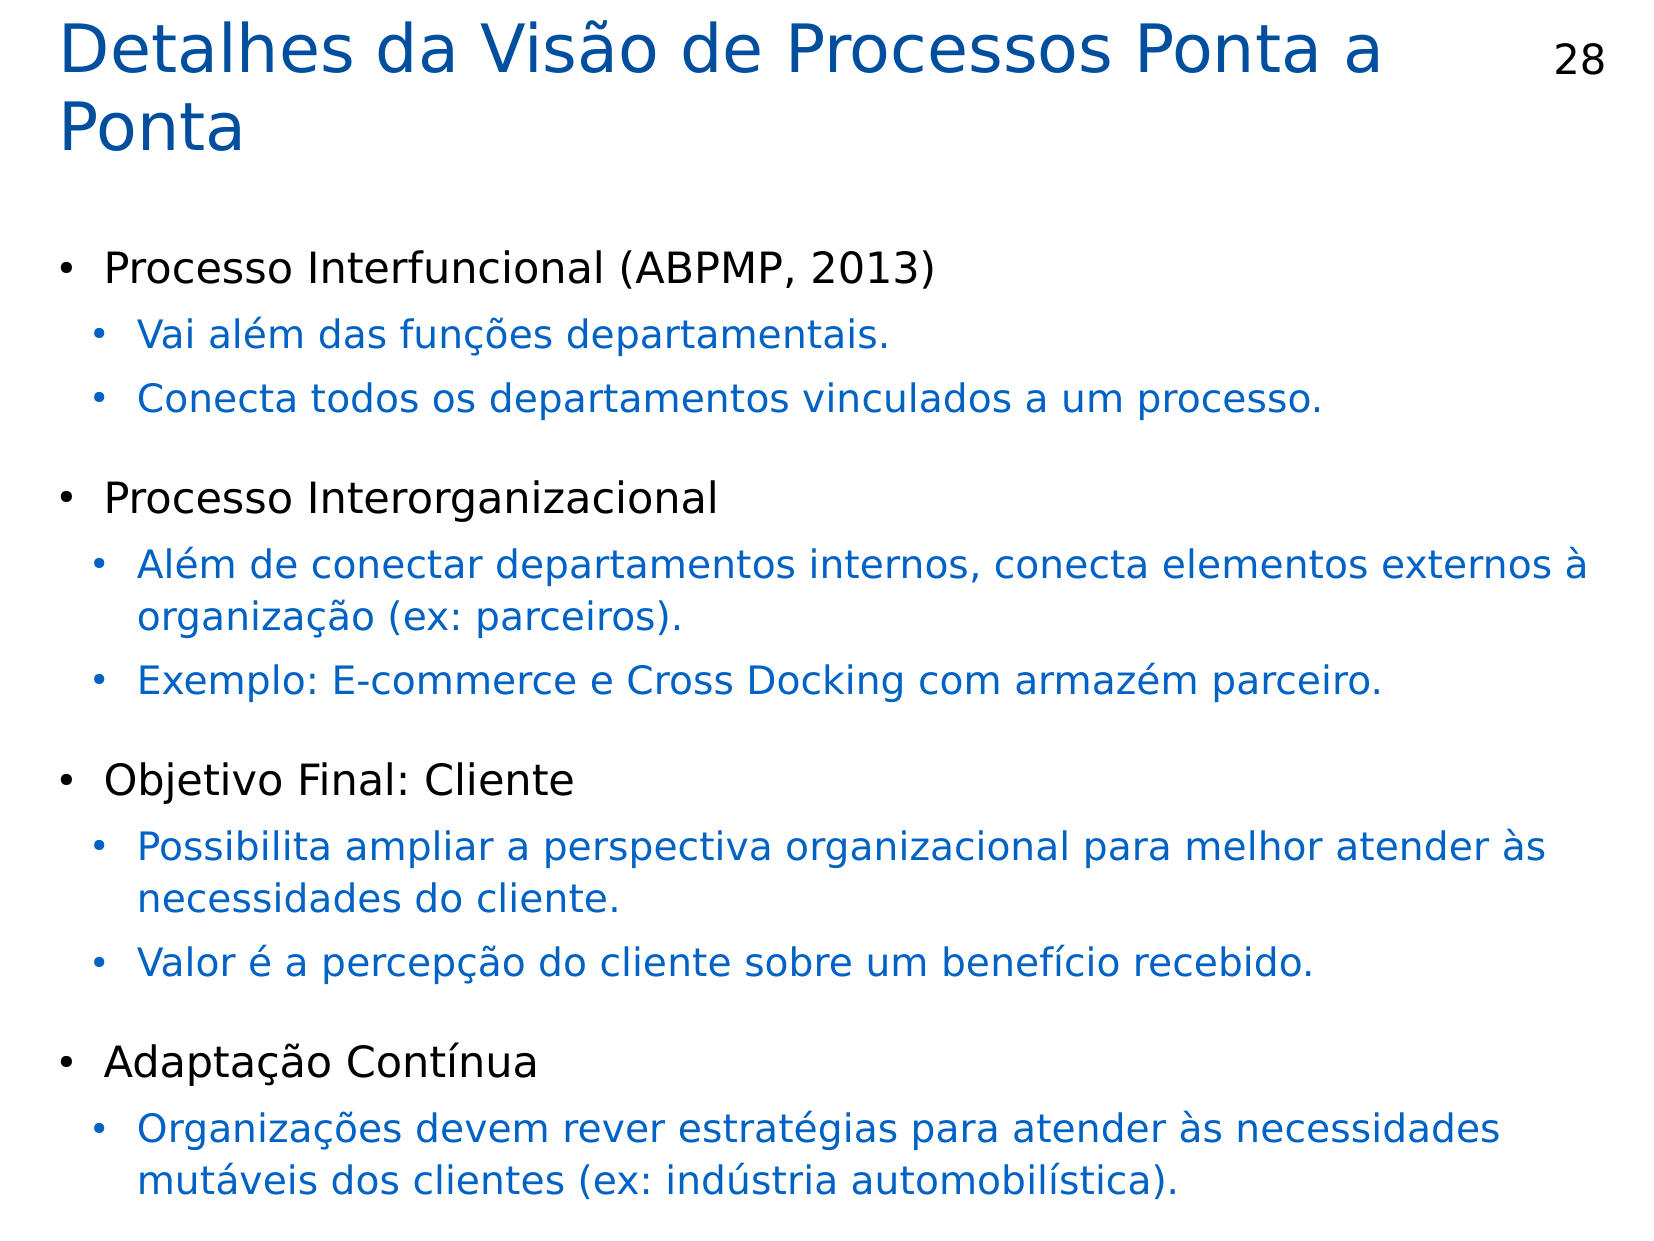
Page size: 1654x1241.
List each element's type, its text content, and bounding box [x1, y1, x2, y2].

title Detalhes da Visão de Processos Ponta a Ponta [59, 10, 1506, 167]
list Processo Interfuncional (ABPMP, 2013) Vai além das funções departamentais. Conecta todos os departamentos vinculados a um processo. Processo Interorganizacional Além de conectar departamentos internos, conecta elementos externos à organização (ex: parceiros). Exemplo: E-commerce e Cross Docking com armazém parceiro. Objetivo Final: Cliente Possibilita ampliar a perspectiva organizacional para melhor atender às necessidades do cliente. Valor é a percepção do cliente sobre um benefício recebido. Adaptação Contínua Organizações devem rever estratégias para atender às necessidades mutáveis dos clientes (ex: indústria automobilística). [59, 236, 1595, 1211]
